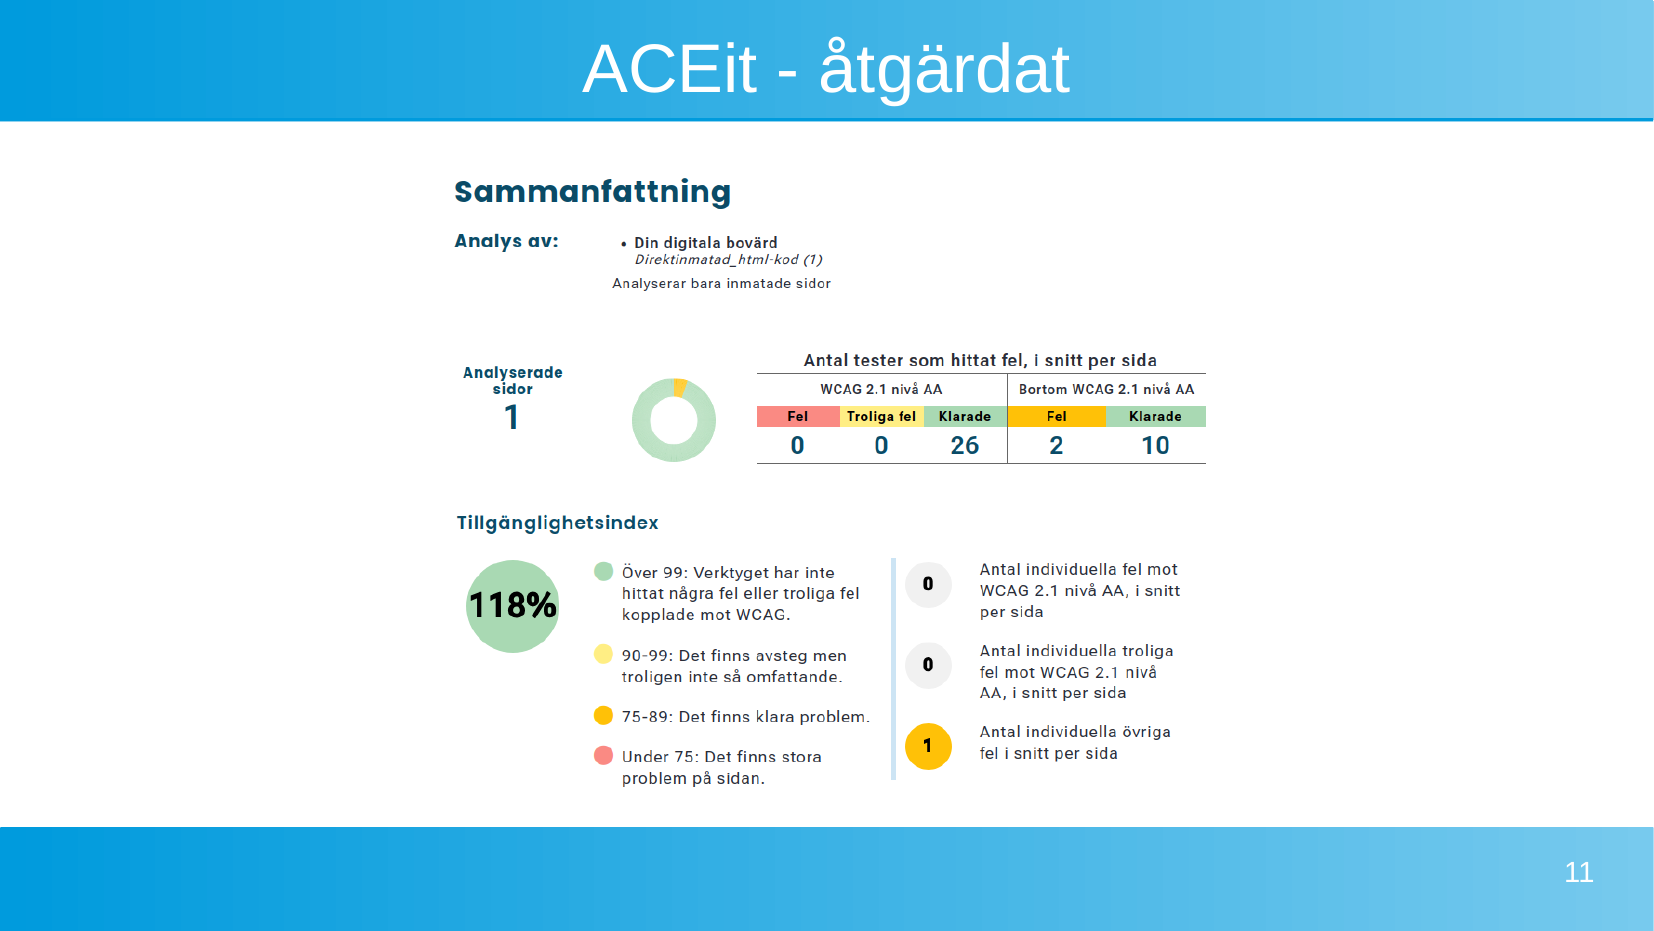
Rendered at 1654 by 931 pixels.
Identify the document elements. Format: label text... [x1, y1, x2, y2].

title ACEit - åtgärdat [59, 29, 1595, 108]
picture [413, 141, 1300, 827]
